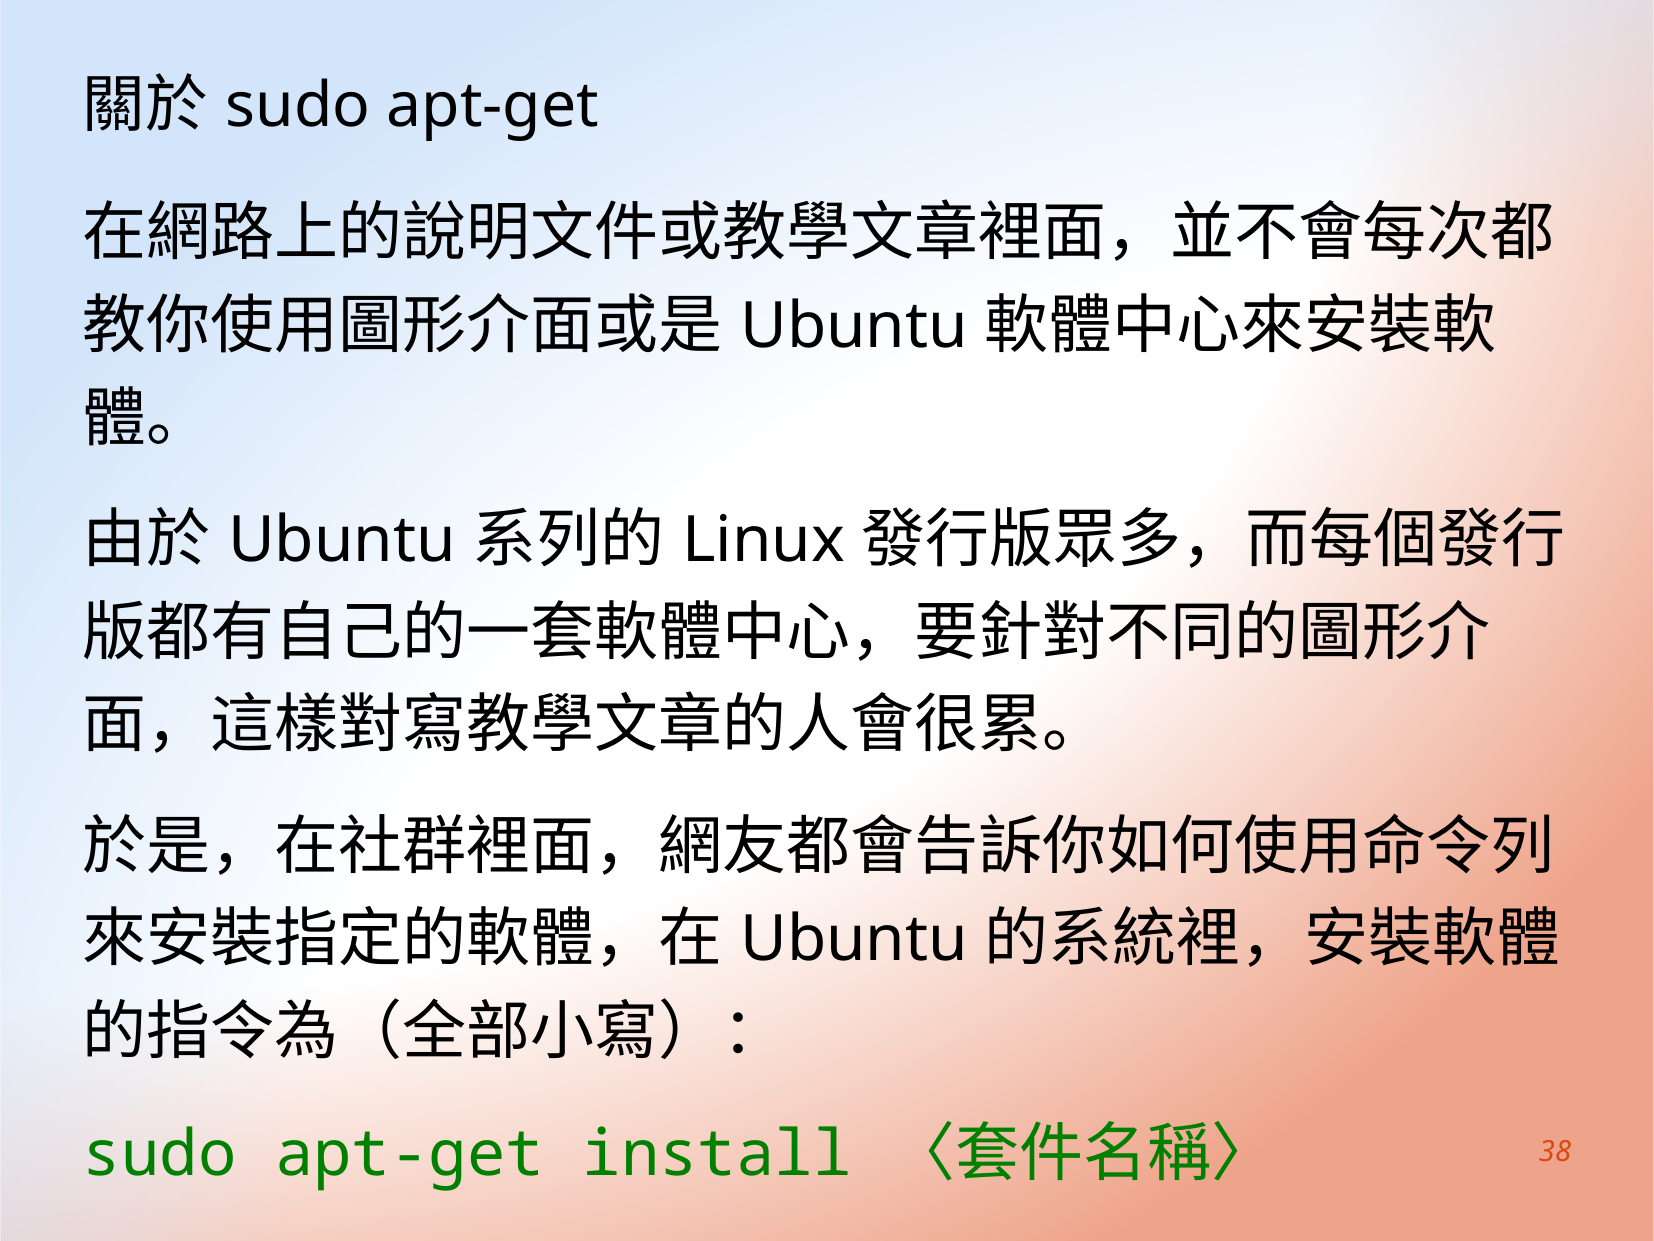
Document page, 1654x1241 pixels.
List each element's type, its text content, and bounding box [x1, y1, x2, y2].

list 在網路上的說明文件或教學文章裡面，並不會每次都教你使用圖形介面或是Ubuntu軟體中心來安裝軟體。 由於Ubuntu系列的Linux發行版眾多，而每個發行版都有自己的一套軟體中心，要針對不同的圖形介面，這樣對寫教學文章的人會很累。 於是，在社群裡面，網友都會告訴你如何使用命令列來安裝指定的軟體，在Ubuntu的系統裡，安裝軟體的指令為（全部小寫）： sudo apt-get install 〈套件名稱〉 [82, 180, 1571, 1201]
title 關於sudo apt-get [82, 49, 1571, 151]
picture [0, 0, 1654, 1241]
